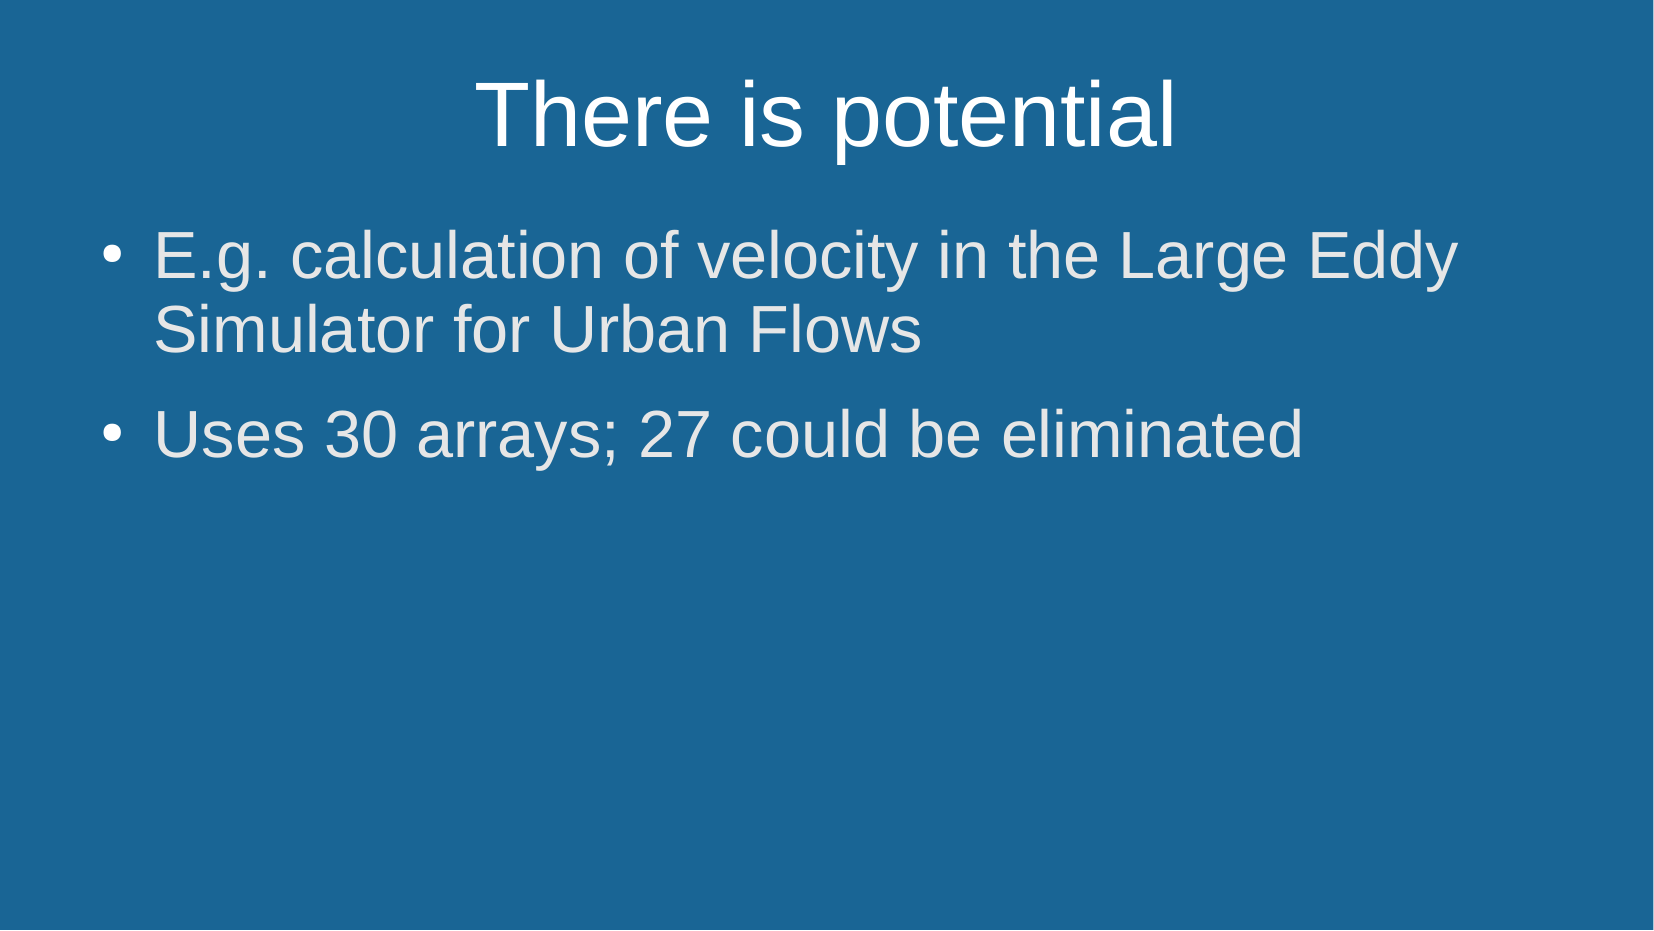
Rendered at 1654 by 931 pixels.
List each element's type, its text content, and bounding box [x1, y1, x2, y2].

list E.g. calculation of velocity in the Large Eddy Simulator for Urban Flows Uses 30 arrays; 27 could be eliminated [82, 217, 1571, 758]
title There is potential [82, 37, 1571, 193]
